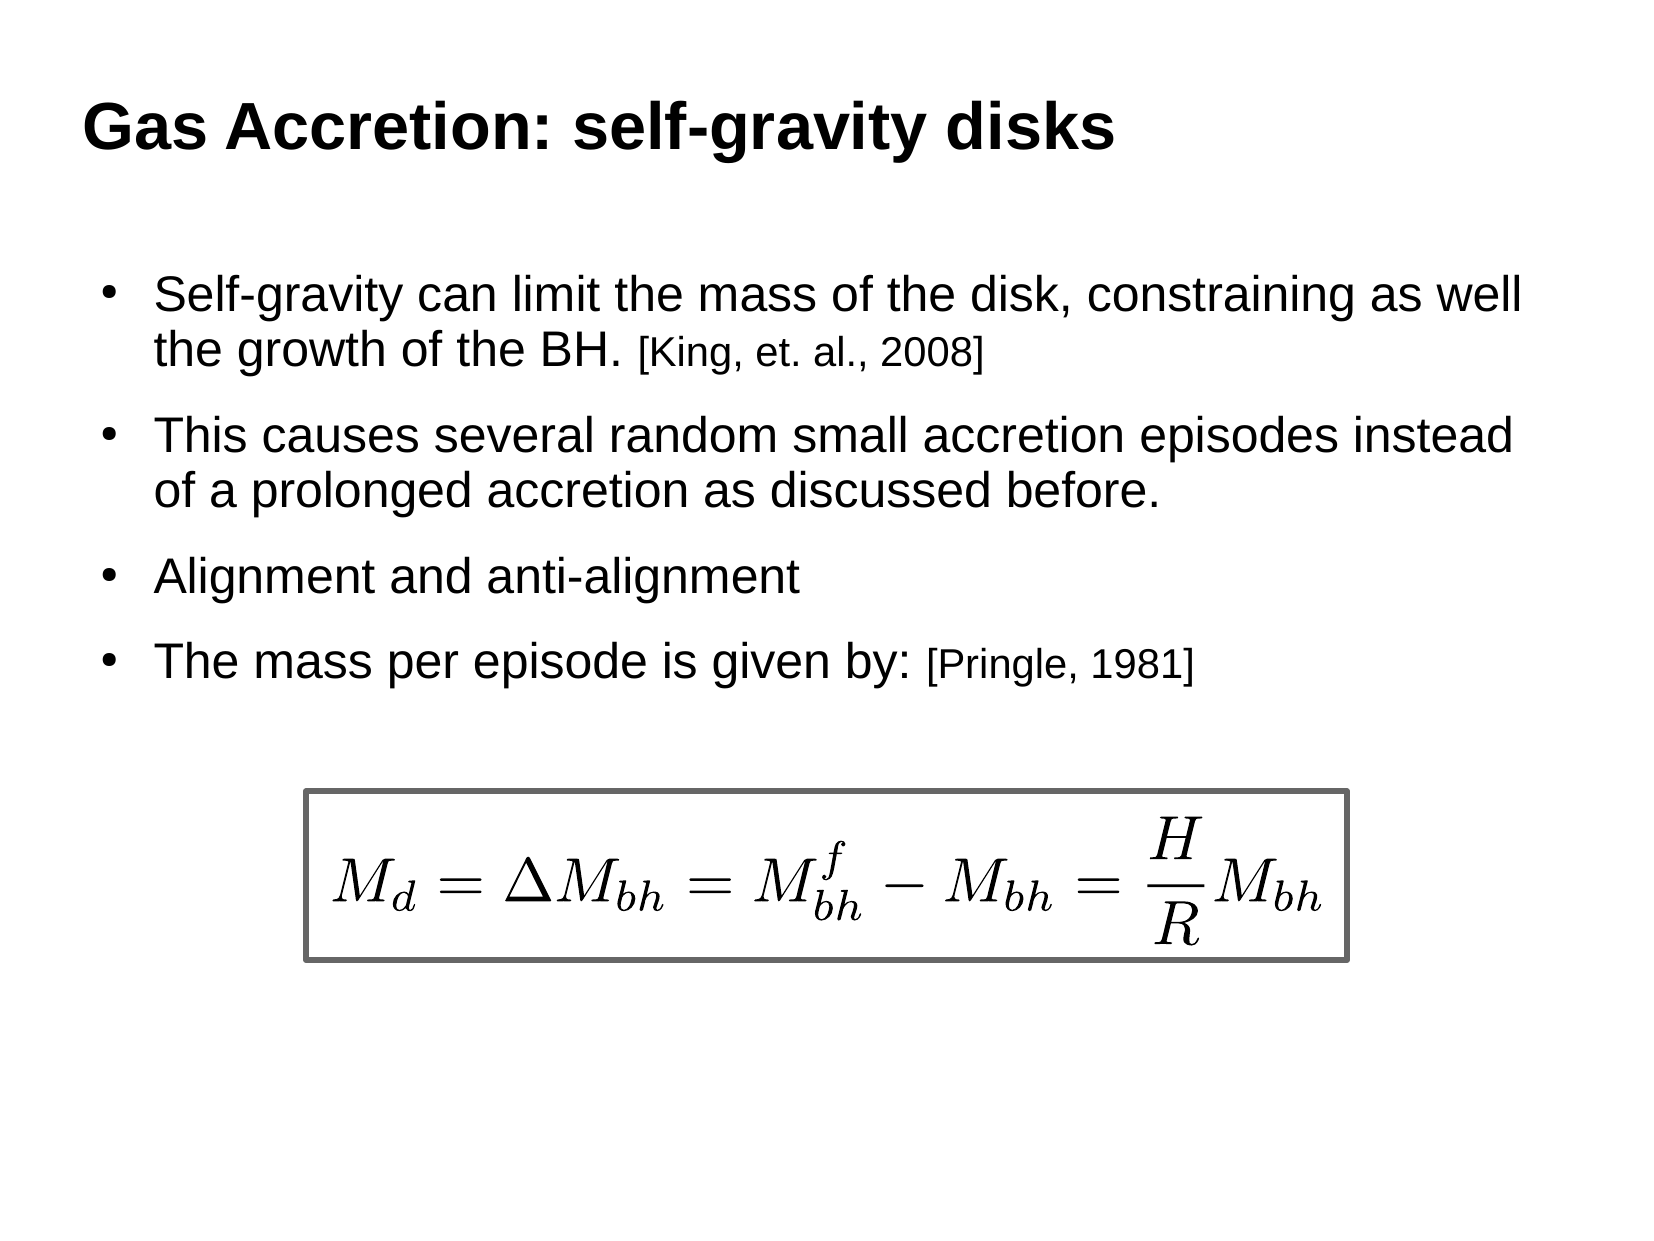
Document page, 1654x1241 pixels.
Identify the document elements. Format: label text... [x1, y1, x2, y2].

text_box [329, 816, 1324, 946]
title Gas Accretion: self-gravity disks [82, 67, 1571, 186]
list Self-gravity can limit the mass of the disk, constraining as well the growth of the BH. [King, et. al., 2008] This causes several random small accretion episodes instead of a prolonged accretion as discussed before. Alignment and anti-alignment The mass per episode is given by: [Pringle, 1981] [82, 265, 1531, 1126]
